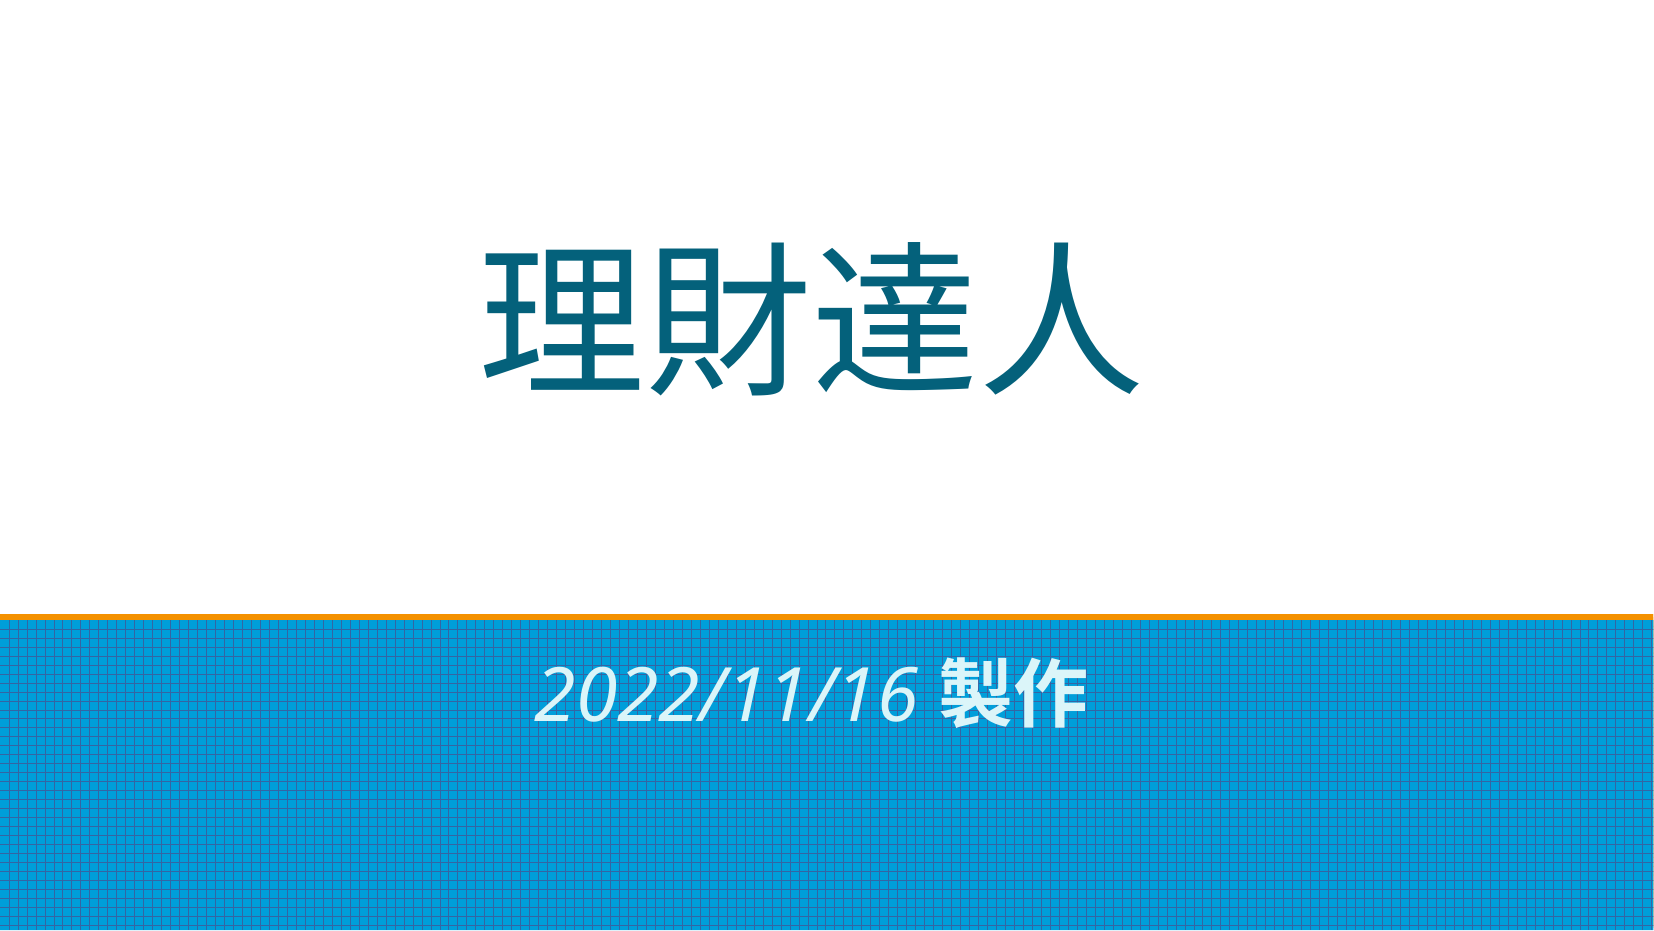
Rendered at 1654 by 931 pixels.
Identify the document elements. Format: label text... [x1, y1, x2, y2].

title 理財達人 [73, 44, 1551, 576]
subtitle 2022/11/16製作 [73, 634, 1551, 873]
